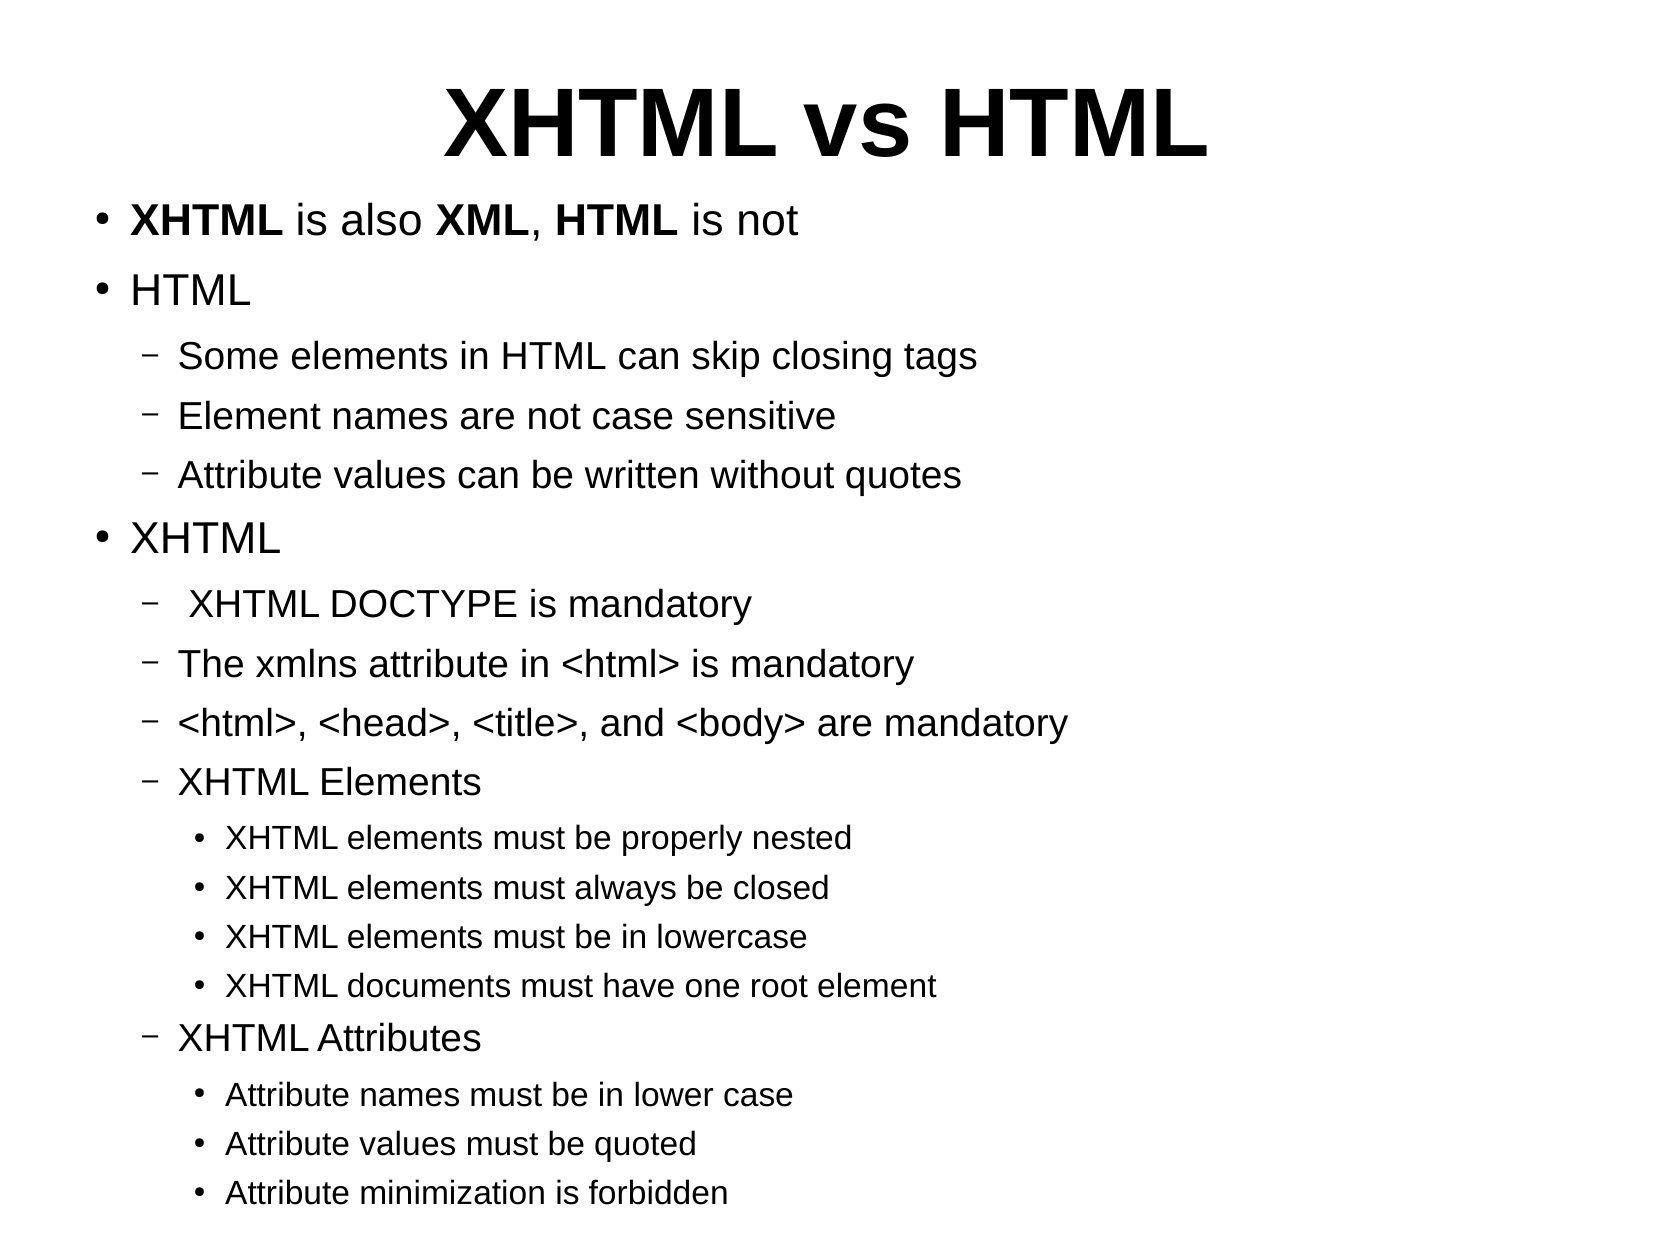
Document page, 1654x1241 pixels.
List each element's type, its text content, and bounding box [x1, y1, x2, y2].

list XHTML is also XML, HTML is not HTML Some elements in HTML can skip closing tags Element names are not case sensitive Attribute values can be written without quotes XHTML XHTML DOCTYPE is mandatory The xmlns attribute in <html> is mandatory <html>, <head>, <title>, and <body> are mandatory XHTML Elements XHTML elements must be properly nested XHTML elements must always be closed XHTML elements must be in lowercase XHTML documents must have one root element XHTML Attributes Attribute names must be in lower case Attribute values must be quoted Attribute minimization is forbidden [82, 195, 1619, 1217]
title XHTML vs HTML [82, 49, 1571, 195]
